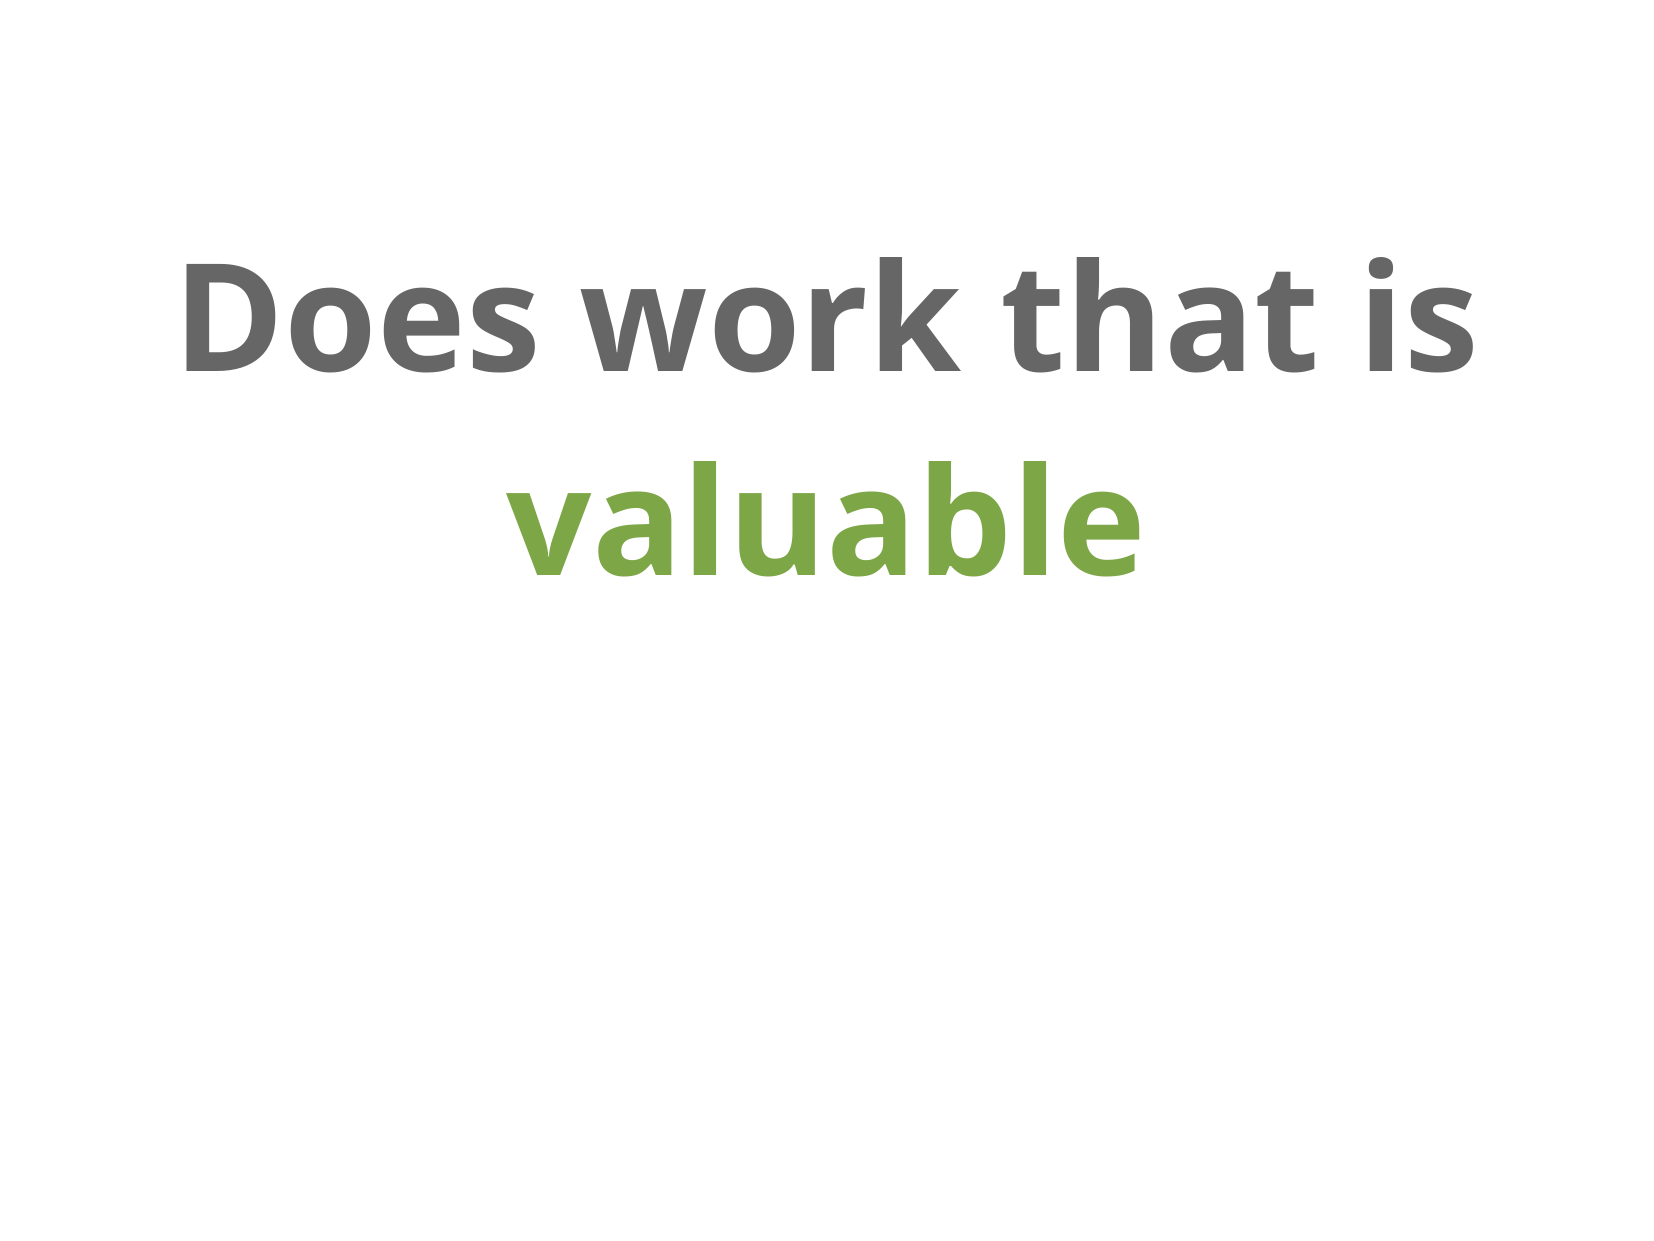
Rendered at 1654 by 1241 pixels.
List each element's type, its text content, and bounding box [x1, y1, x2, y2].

title Does work that is valuable [59, 57, 1595, 1182]
